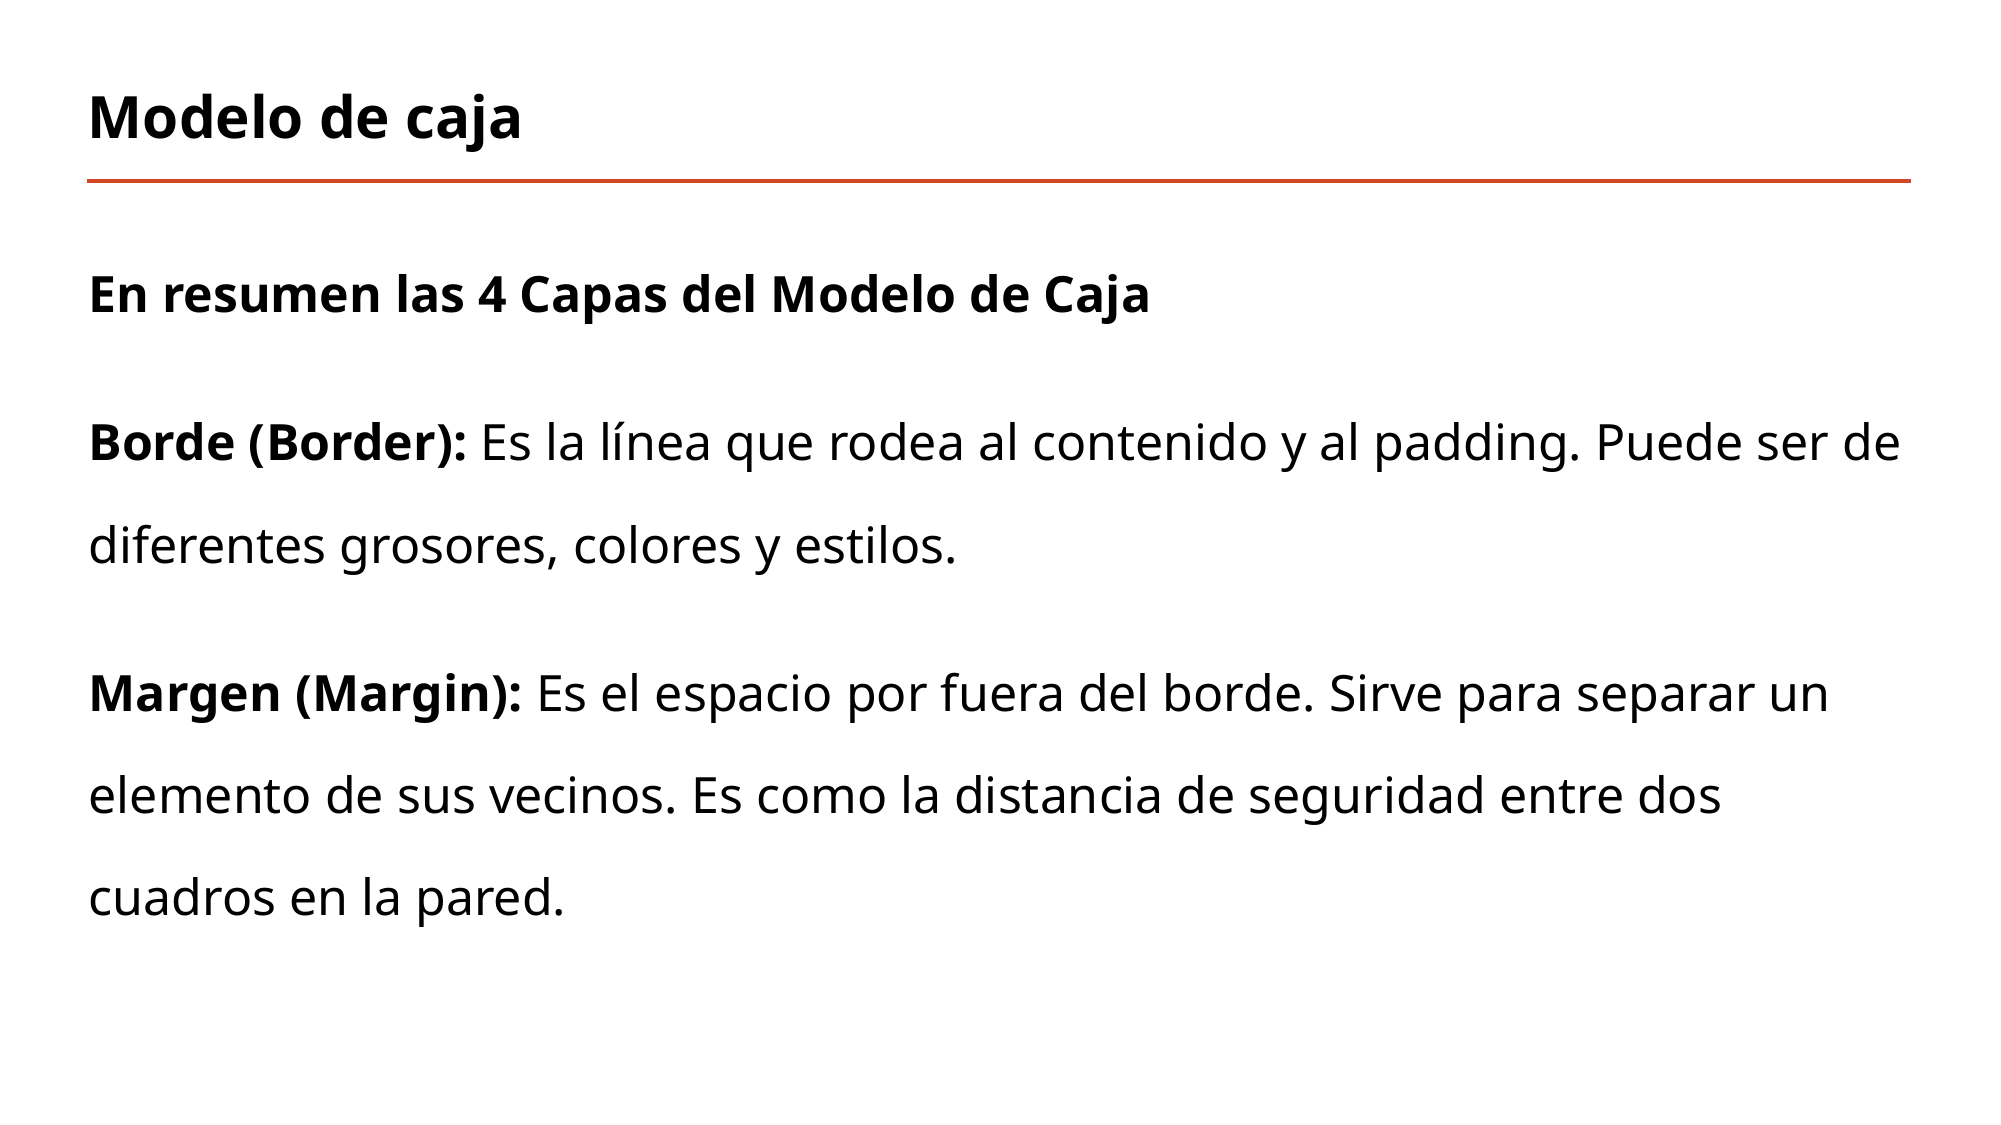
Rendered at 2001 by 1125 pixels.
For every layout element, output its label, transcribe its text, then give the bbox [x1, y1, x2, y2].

title Modelo de caja [72, 67, 1920, 173]
list En resumen las 4 Capas del Modelo de Caja Borde (Border): Es la línea que rodea al contenido y al padding. Puede ser de diferentes grosores, colores y estilos. Margen (Margin): Es el espacio por fuera del borde. Sirve para separar un elemento de sus vecinos. Es como la distancia de seguridad entre dos cuadros en la pared. [88, 225, 1920, 1063]
